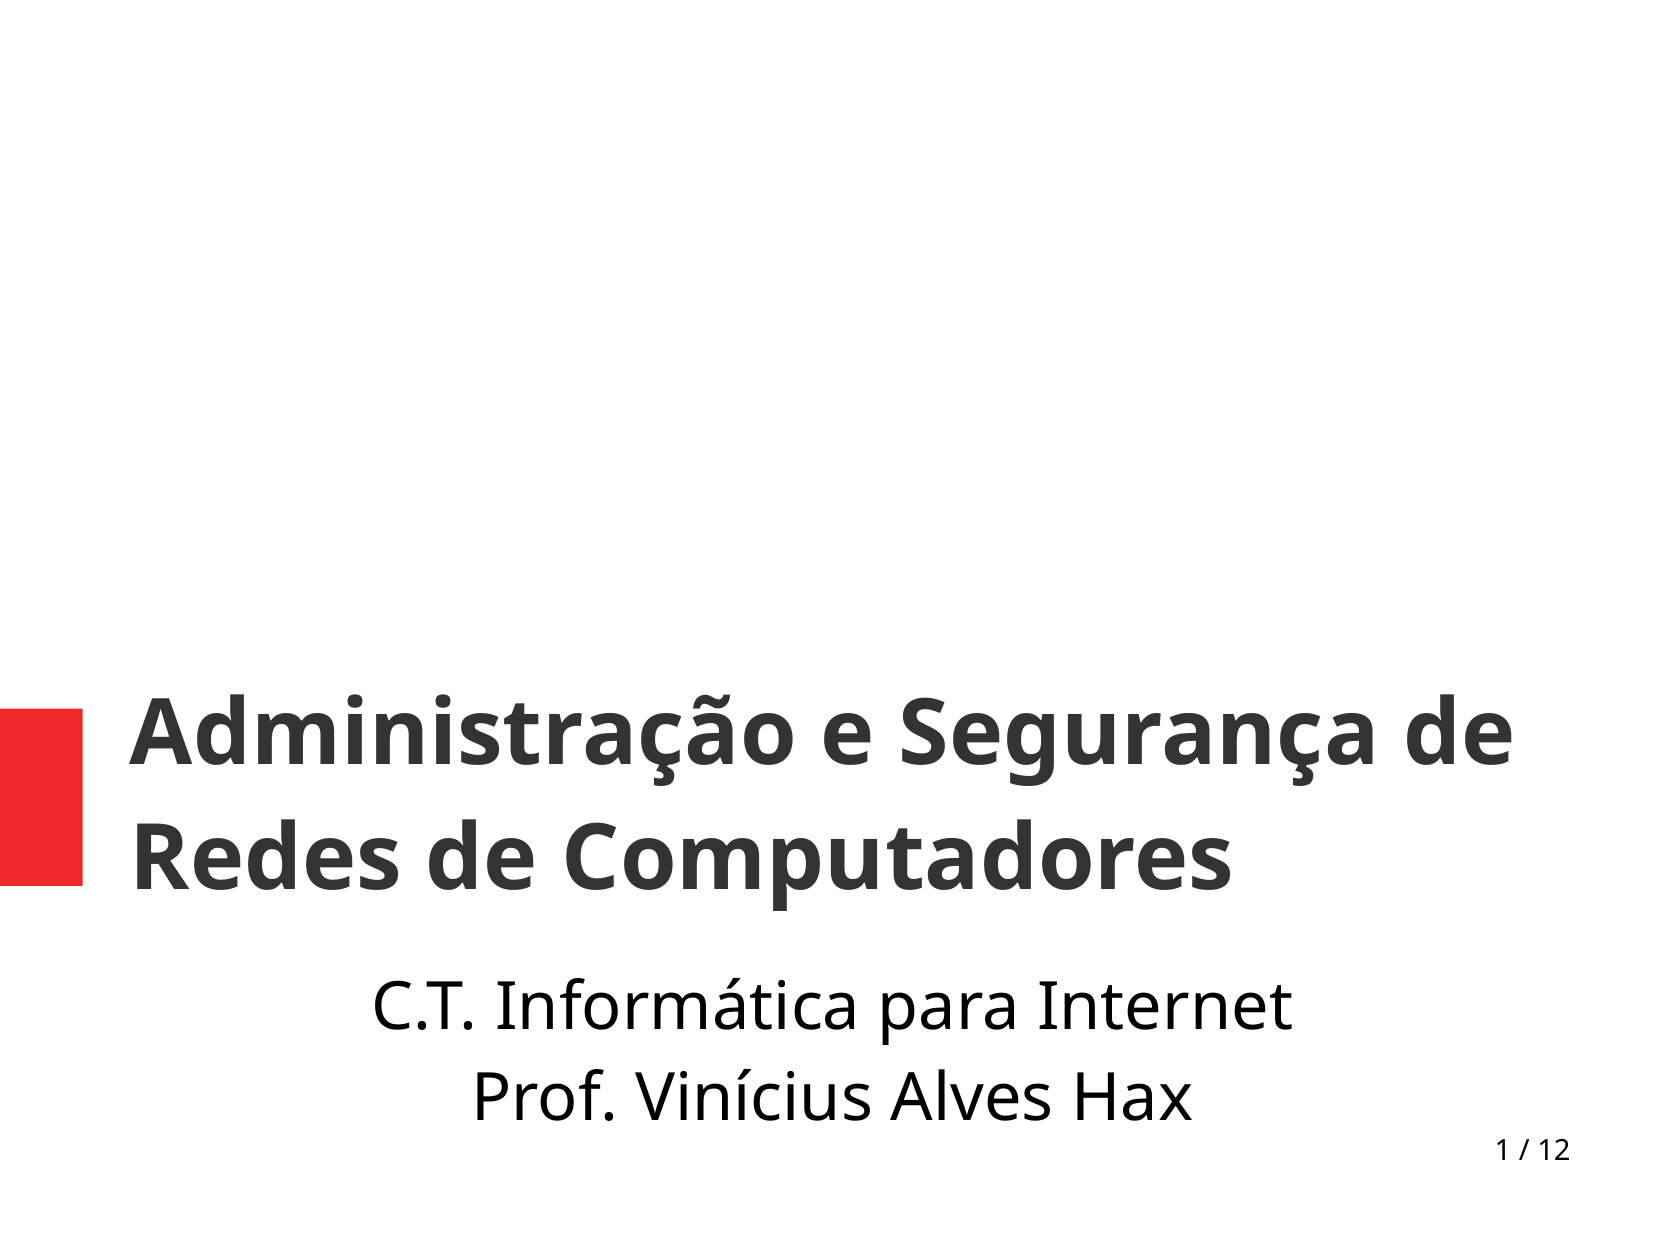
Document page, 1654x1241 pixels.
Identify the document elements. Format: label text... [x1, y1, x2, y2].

subtitle C.T. Informática para Internet Prof. Vinícius Alves Hax [129, 932, 1536, 1166]
title Administração e Segurança de Redes de Computadores [129, 630, 1536, 932]
